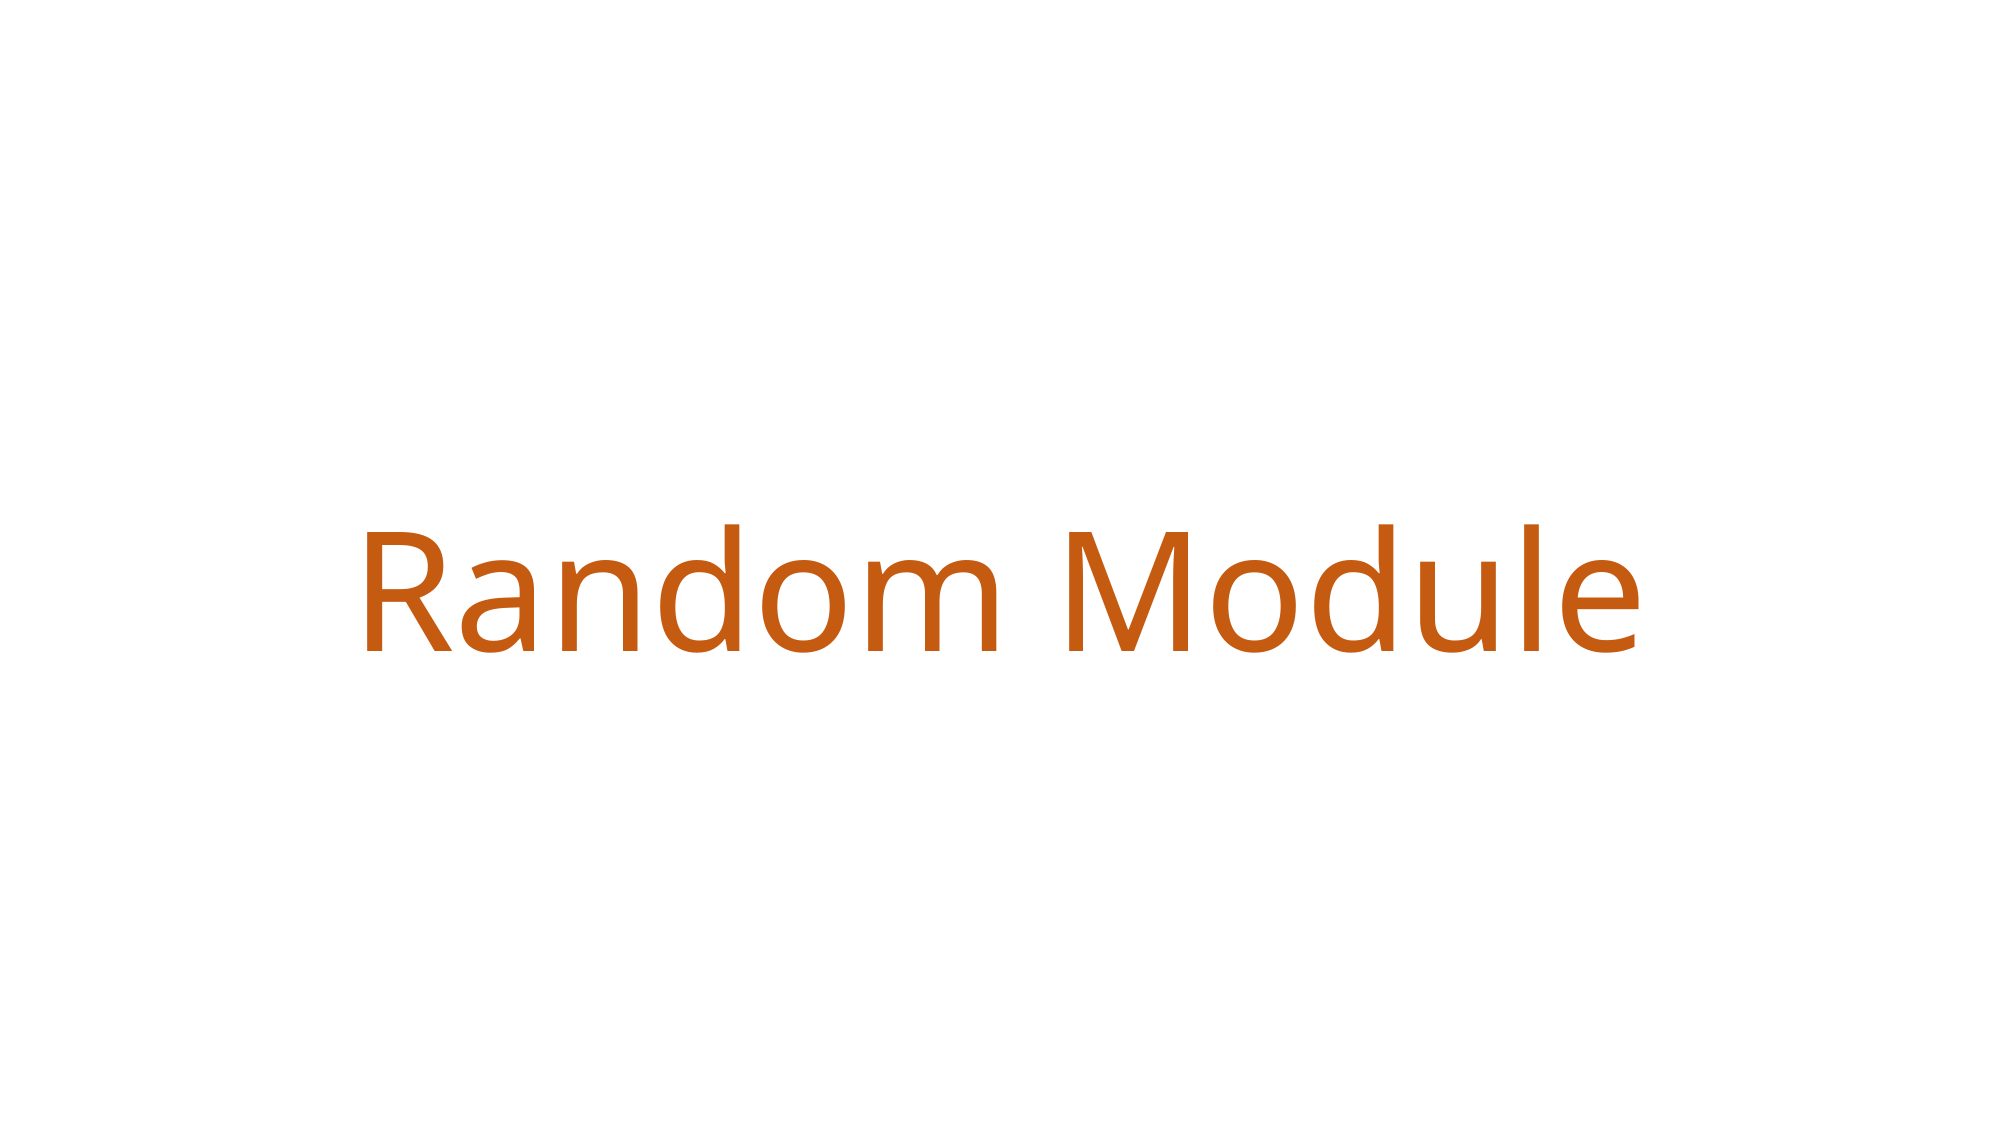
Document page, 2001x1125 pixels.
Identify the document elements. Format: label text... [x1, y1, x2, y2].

list Random Module [137, 299, 1863, 1014]
